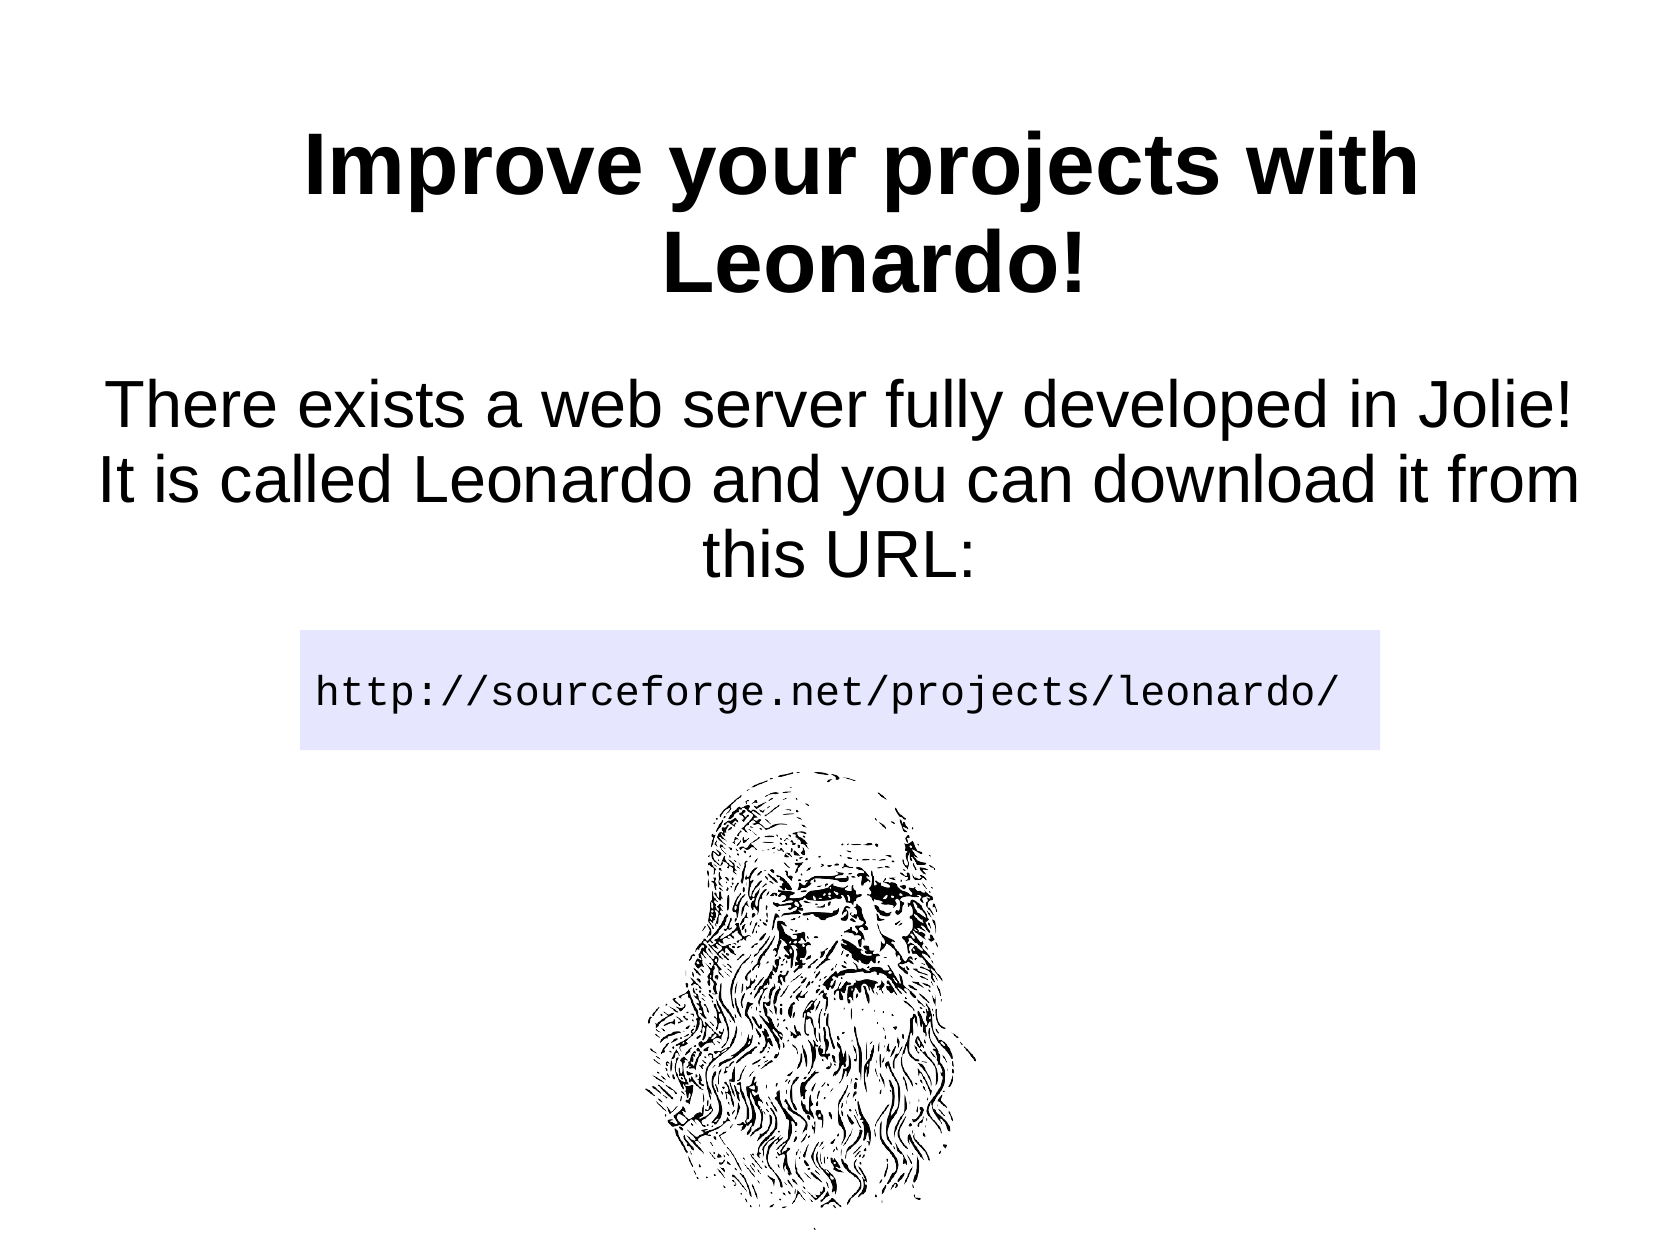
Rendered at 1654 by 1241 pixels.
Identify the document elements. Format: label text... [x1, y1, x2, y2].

text_box Improve your projects with Leonardo! [289, 108, 1462, 320]
text_box There exists a web server fully developed in Jolie! It is called Leonardo and you can download it from this URL: [60, 360, 1621, 600]
text_box http://sourceforge.net/projects/leonardo/ [300, 630, 1381, 751]
picture [645, 772, 976, 1231]
